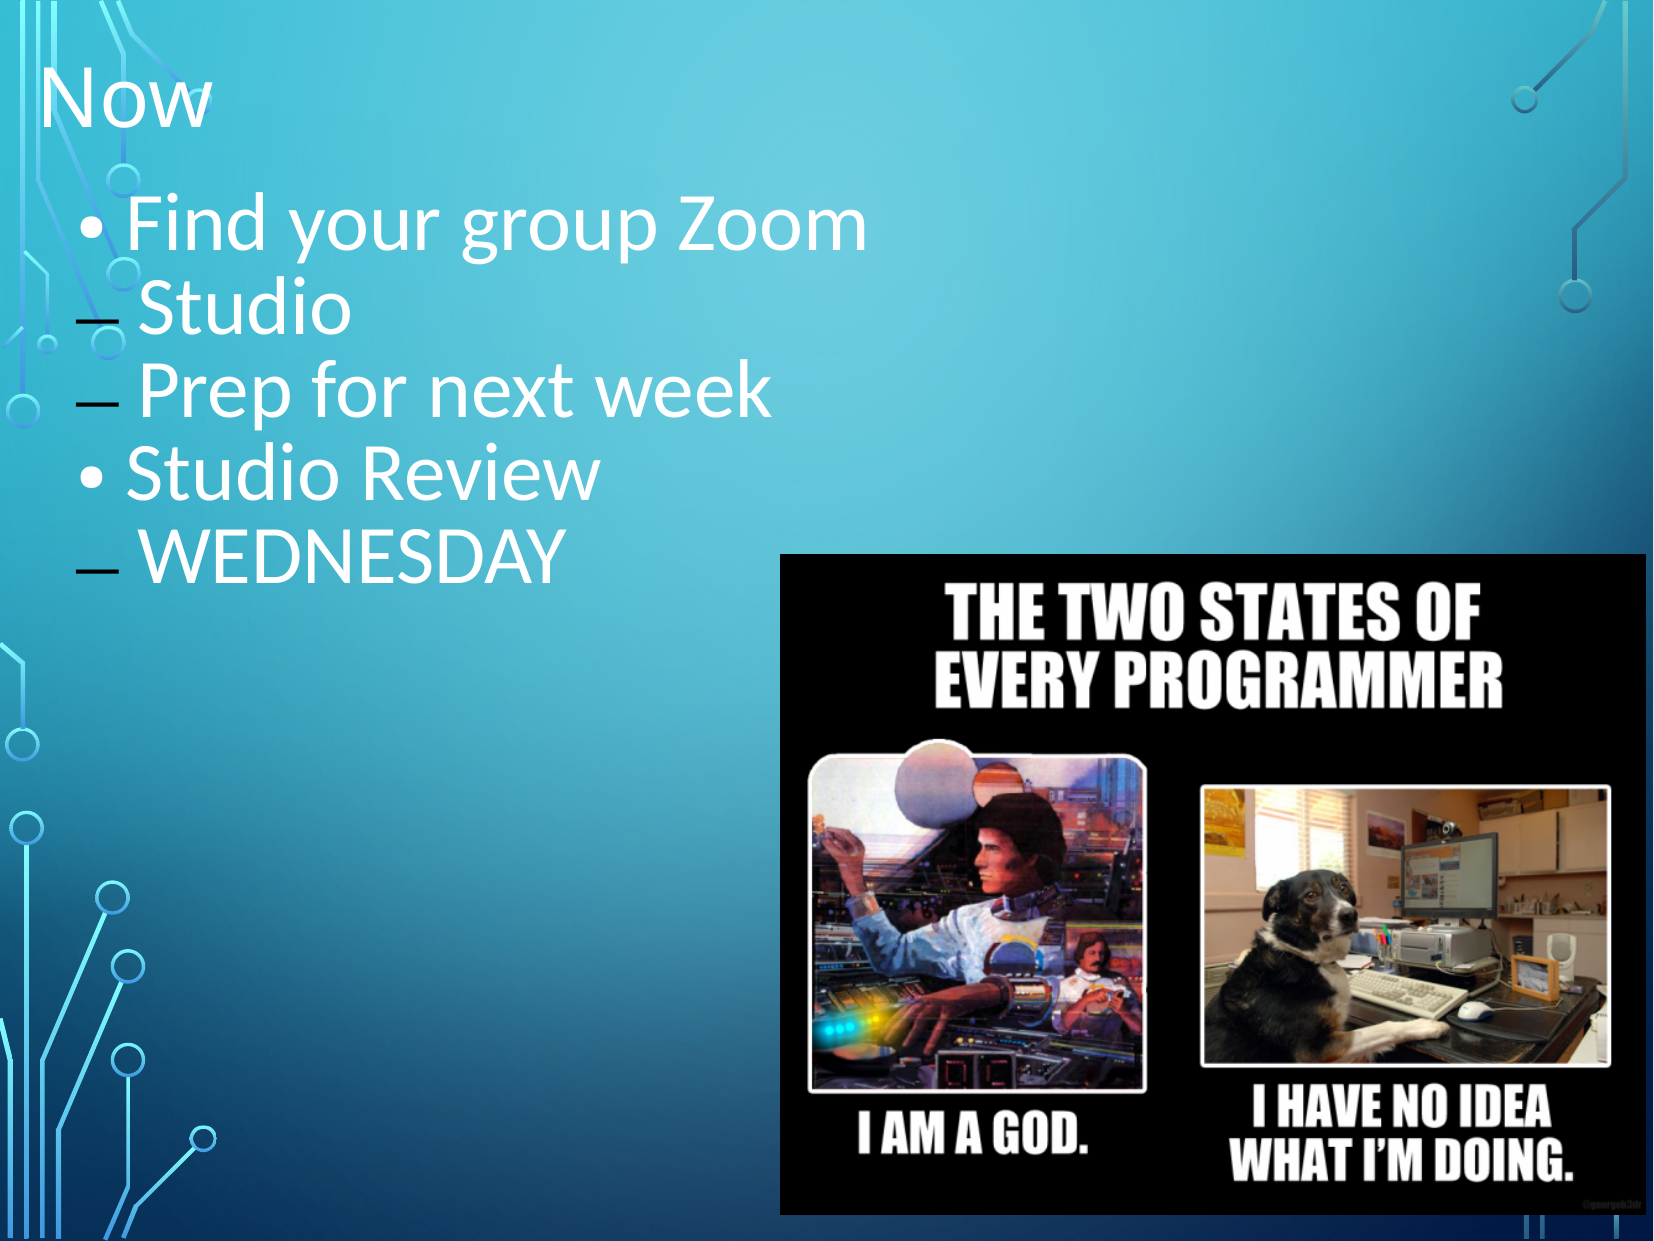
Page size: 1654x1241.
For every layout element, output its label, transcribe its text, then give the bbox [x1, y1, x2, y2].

text_box Now [19, 17, 1599, 174]
text_box Find your group Zoom Studio Prep for next week Studio Review WEDNESDAY [60, 180, 1621, 1133]
picture [780, 555, 1646, 1216]
